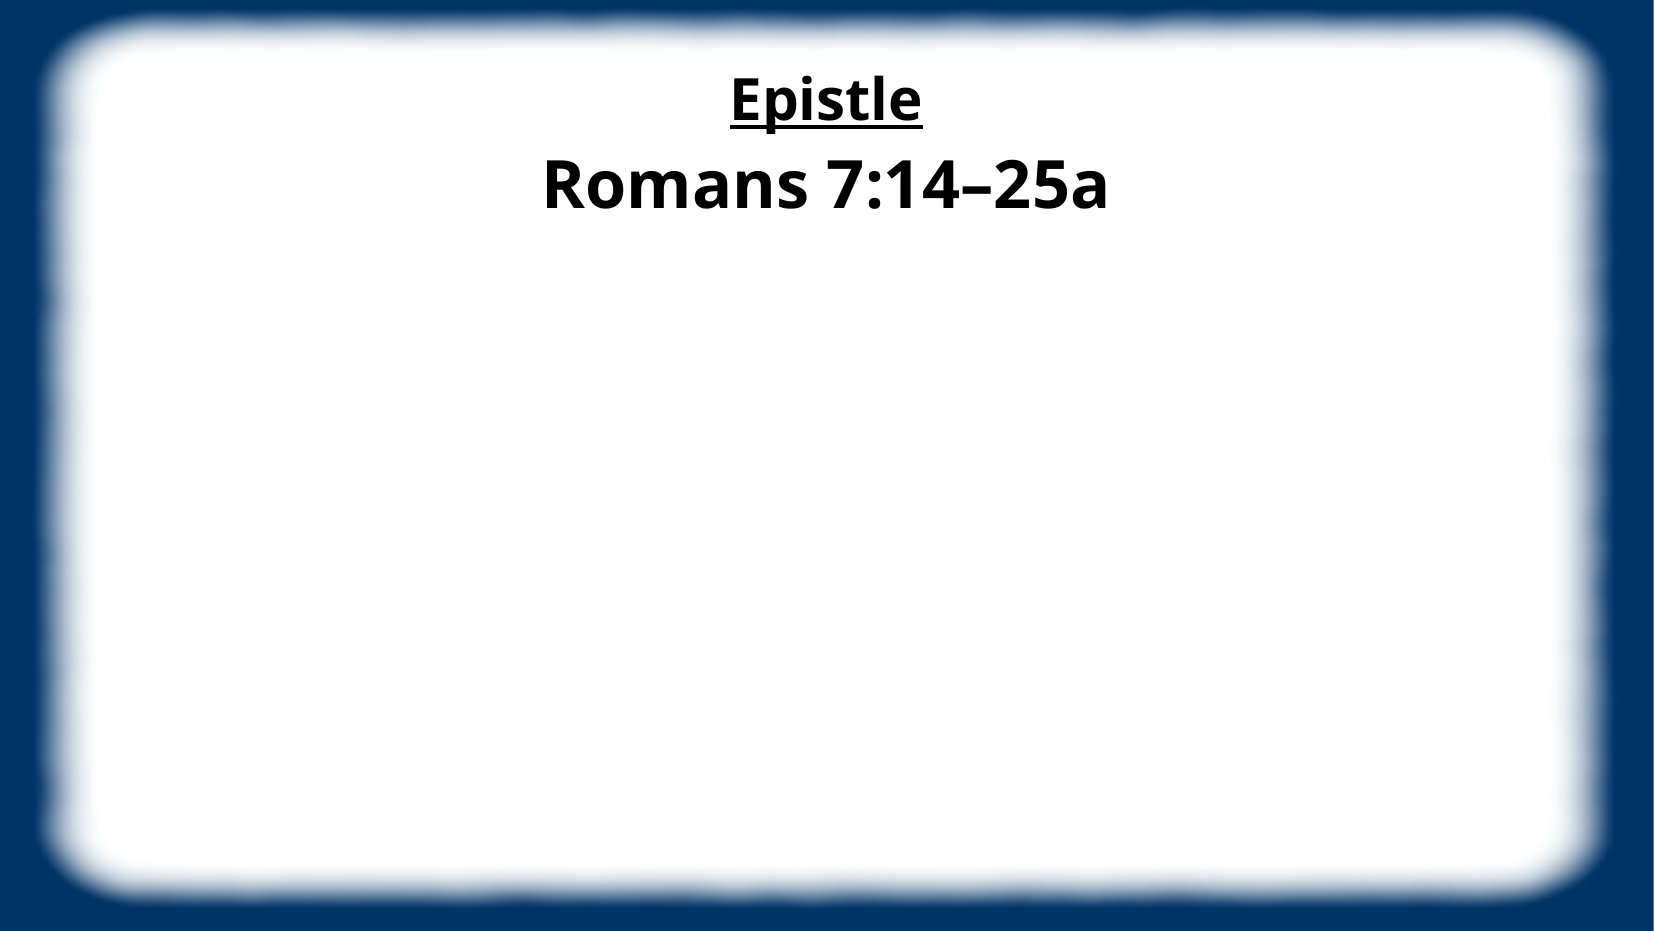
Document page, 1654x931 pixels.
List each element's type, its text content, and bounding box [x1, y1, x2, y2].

picture [0, 0, 1654, 931]
text_box Epistle Romans 7:14–25a [106, 50, 1547, 232]
